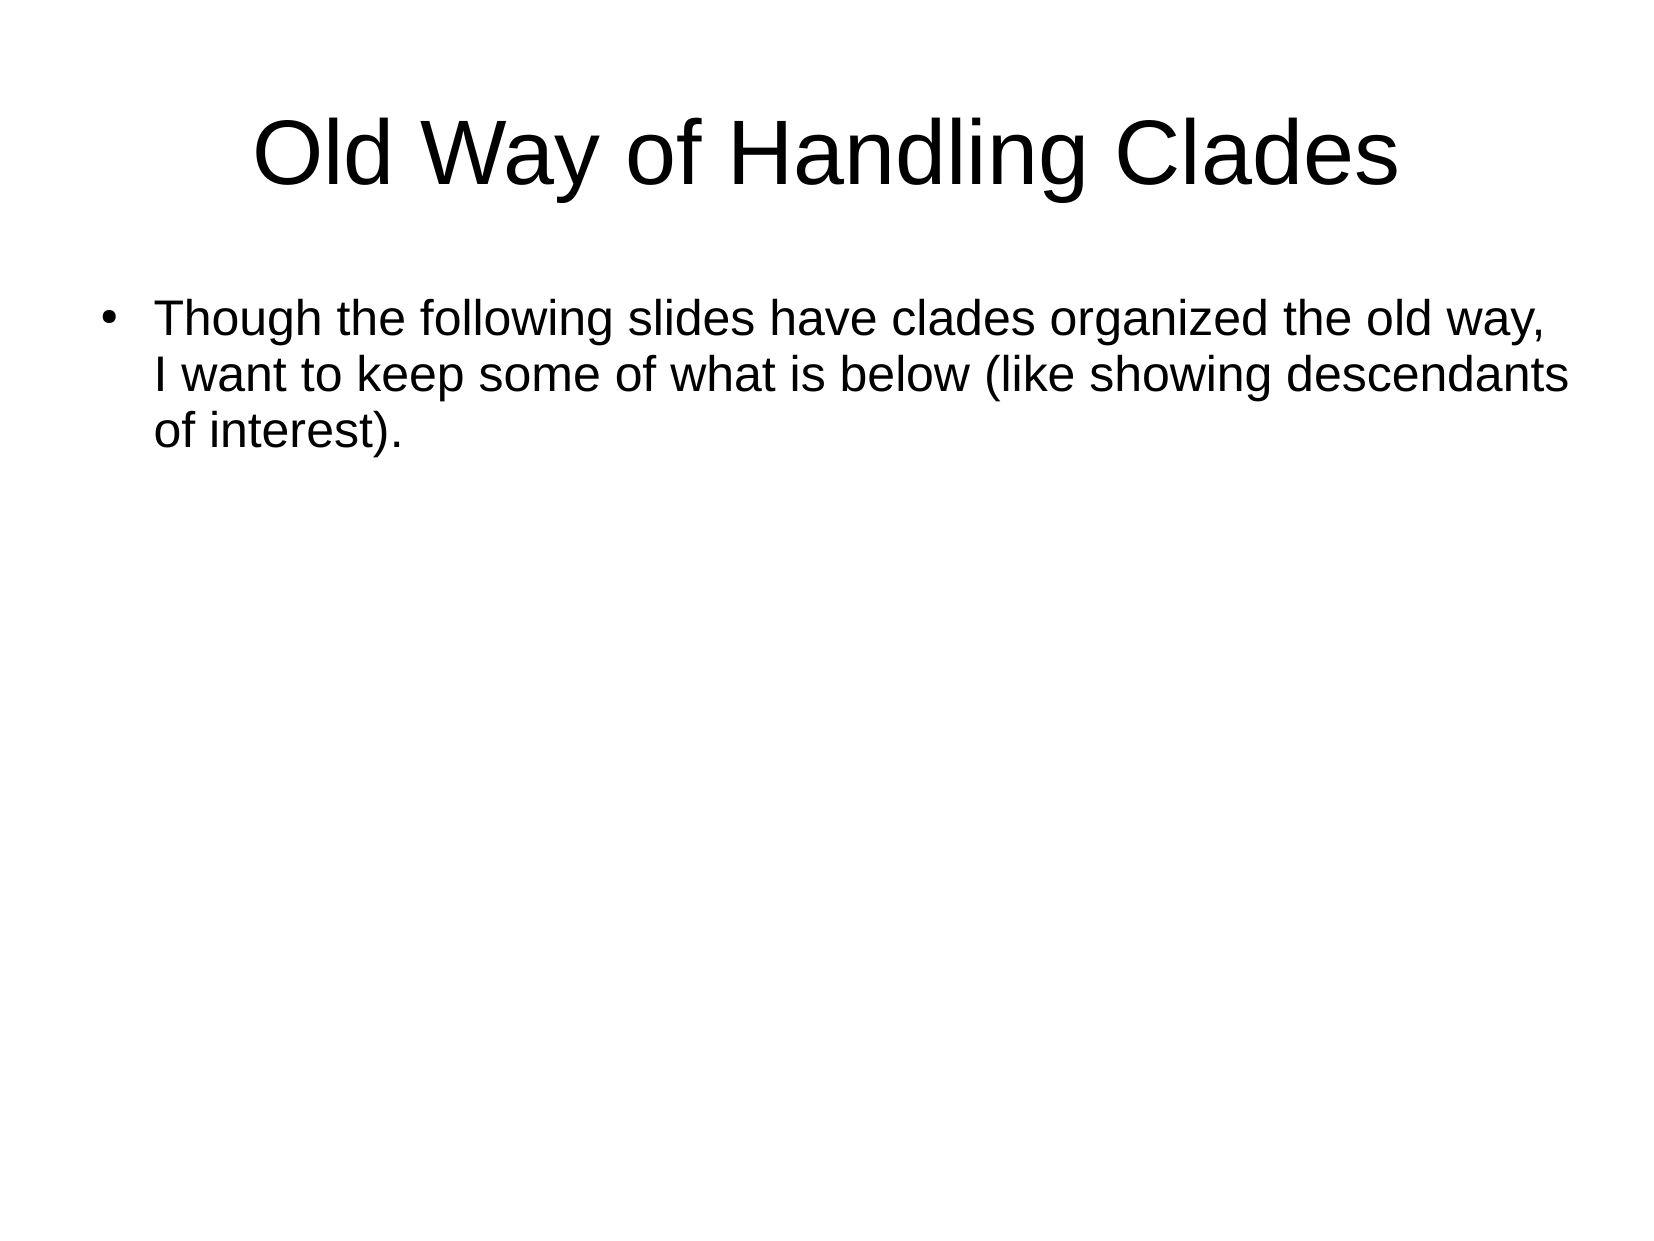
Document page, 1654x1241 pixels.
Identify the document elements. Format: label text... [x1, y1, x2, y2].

list Though the following slides have clades organized the old way, I want to keep some of what is below (like showing descendants of interest). [82, 290, 1571, 1109]
title Old Way of Handling Clades [82, 49, 1571, 257]
